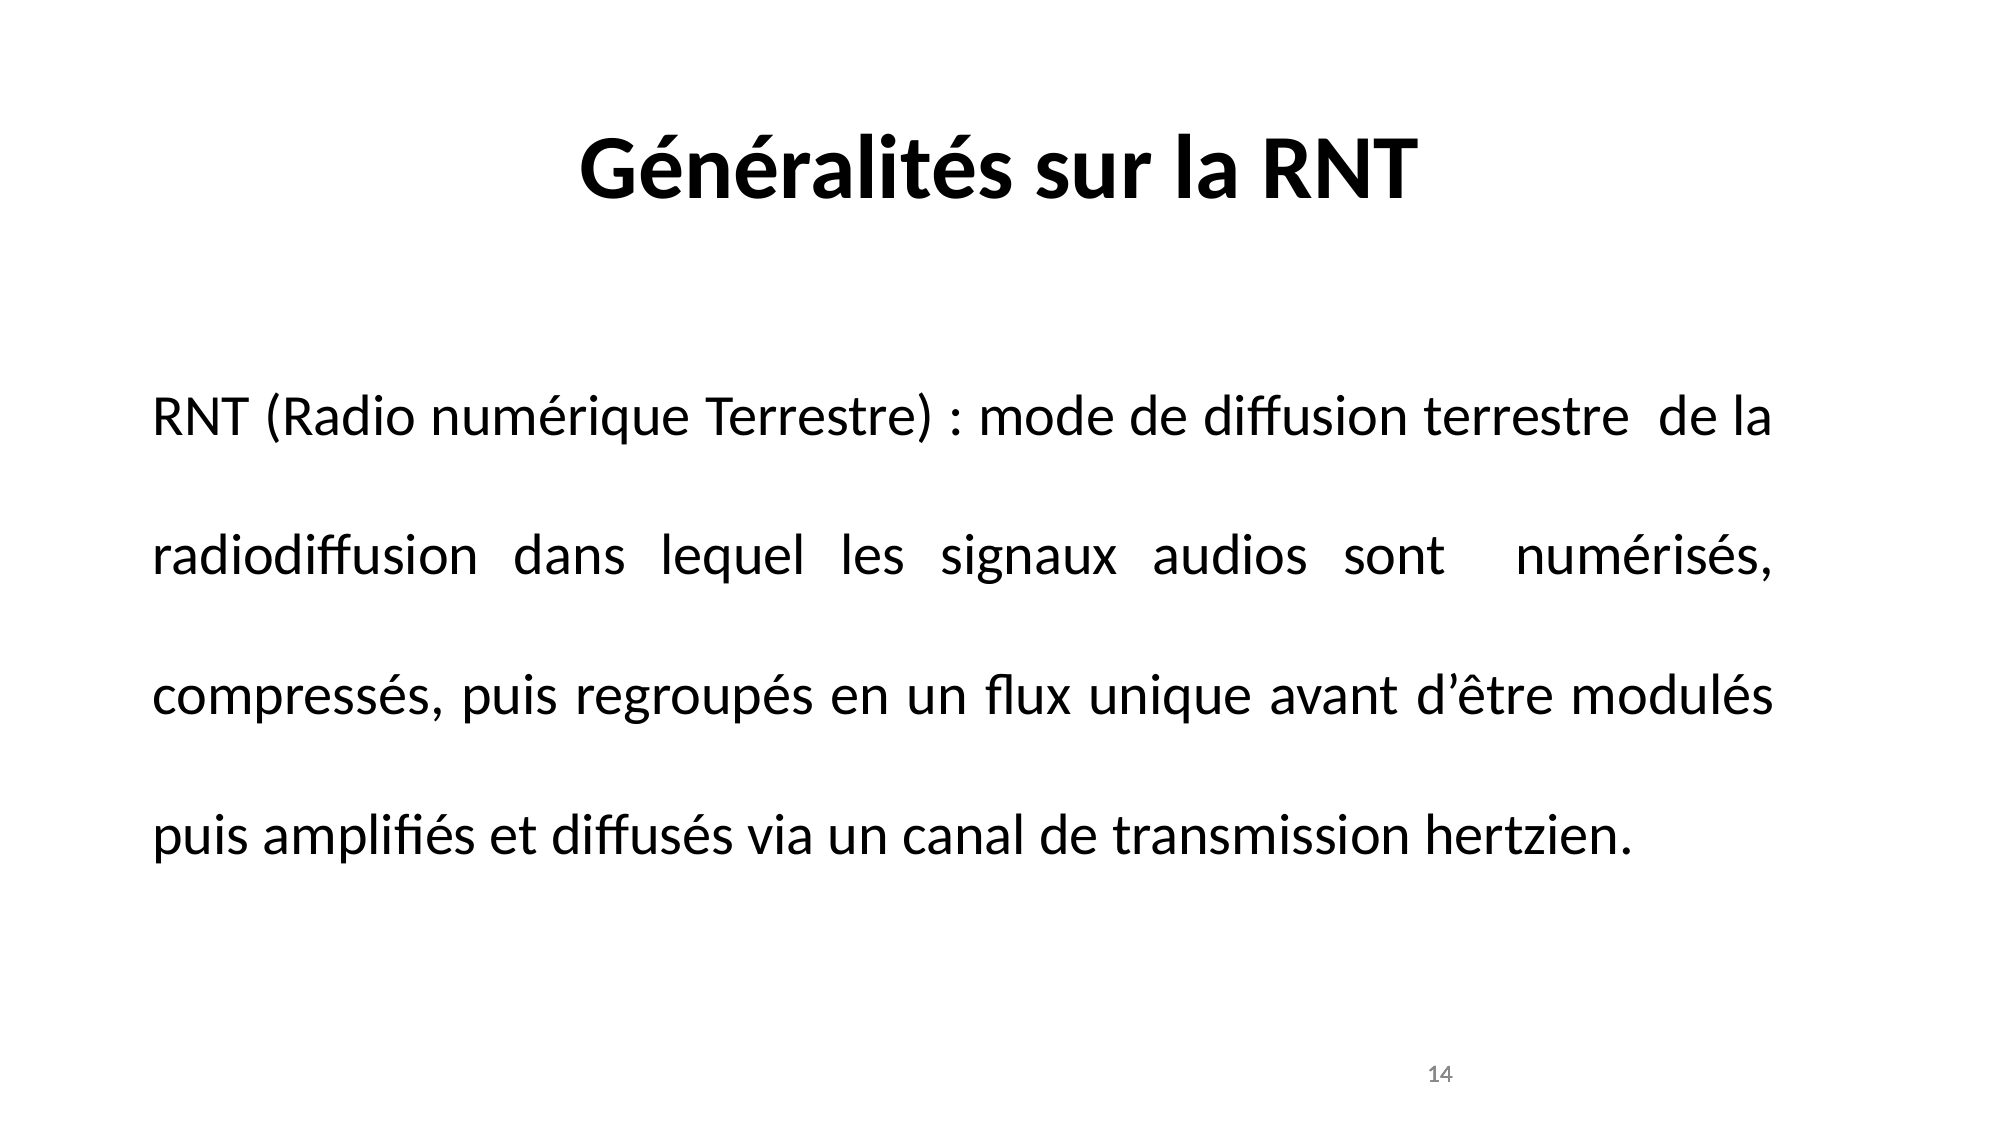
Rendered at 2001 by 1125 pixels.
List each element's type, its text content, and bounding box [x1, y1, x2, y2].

text_box [1412, 1042, 1863, 1103]
title Généralités sur la RNT [137, 59, 1863, 278]
list RNT (Radio numérique Terrestre) : mode de diffusion terrestre de la radiodiffusion dans lequel les signaux audios sont numérisés, compressés, puis regroupés en un flux unique avant d’être modulés puis amplifiés et diffusés via un canal de transmission hertzien. [137, 299, 1863, 1014]
